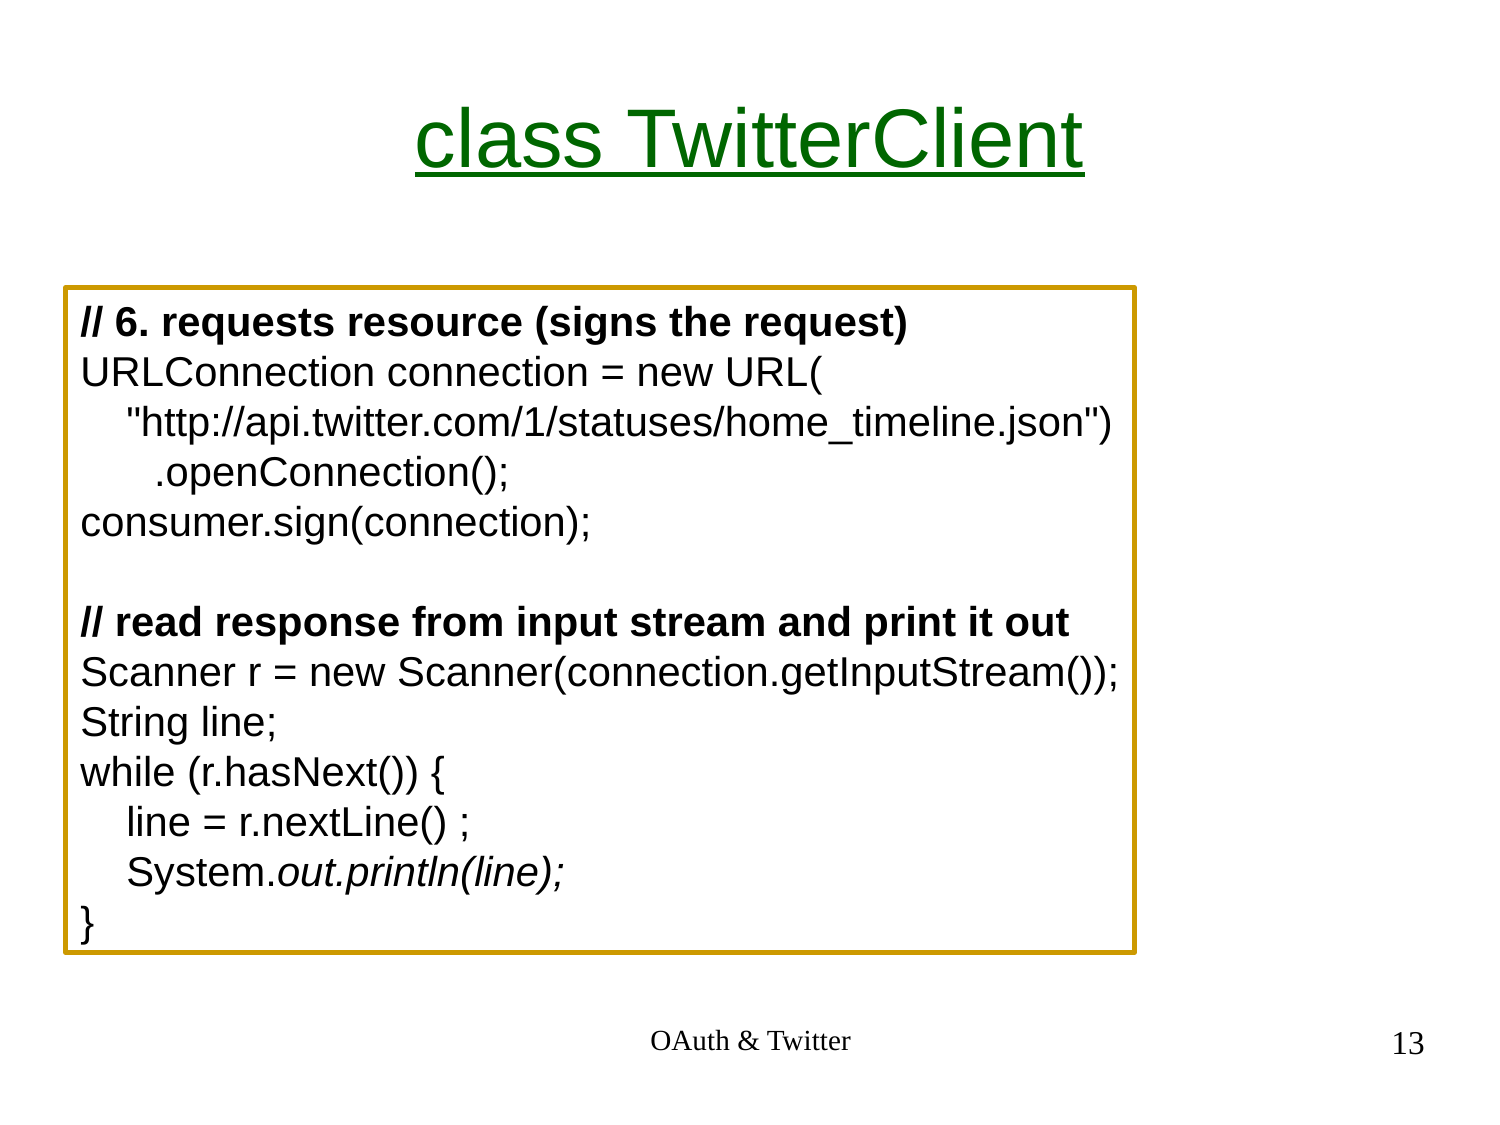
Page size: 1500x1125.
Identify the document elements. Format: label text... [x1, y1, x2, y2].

text_box // 6. requests resource (signs the request) URLConnection connection = new URL( "http://api.twitter.com/1/statuses/home_timeline.json") .openConnection(); consumer.sign(connection); // read response from input stream and print it out Scanner r = new Scanner(connection.getInputStream()); String line; while (r.hasNext()) { line = r.nextLine() ; System.out.println(line); } [65, 287, 1135, 953]
title class TwitterClient [75, 45, 1425, 233]
